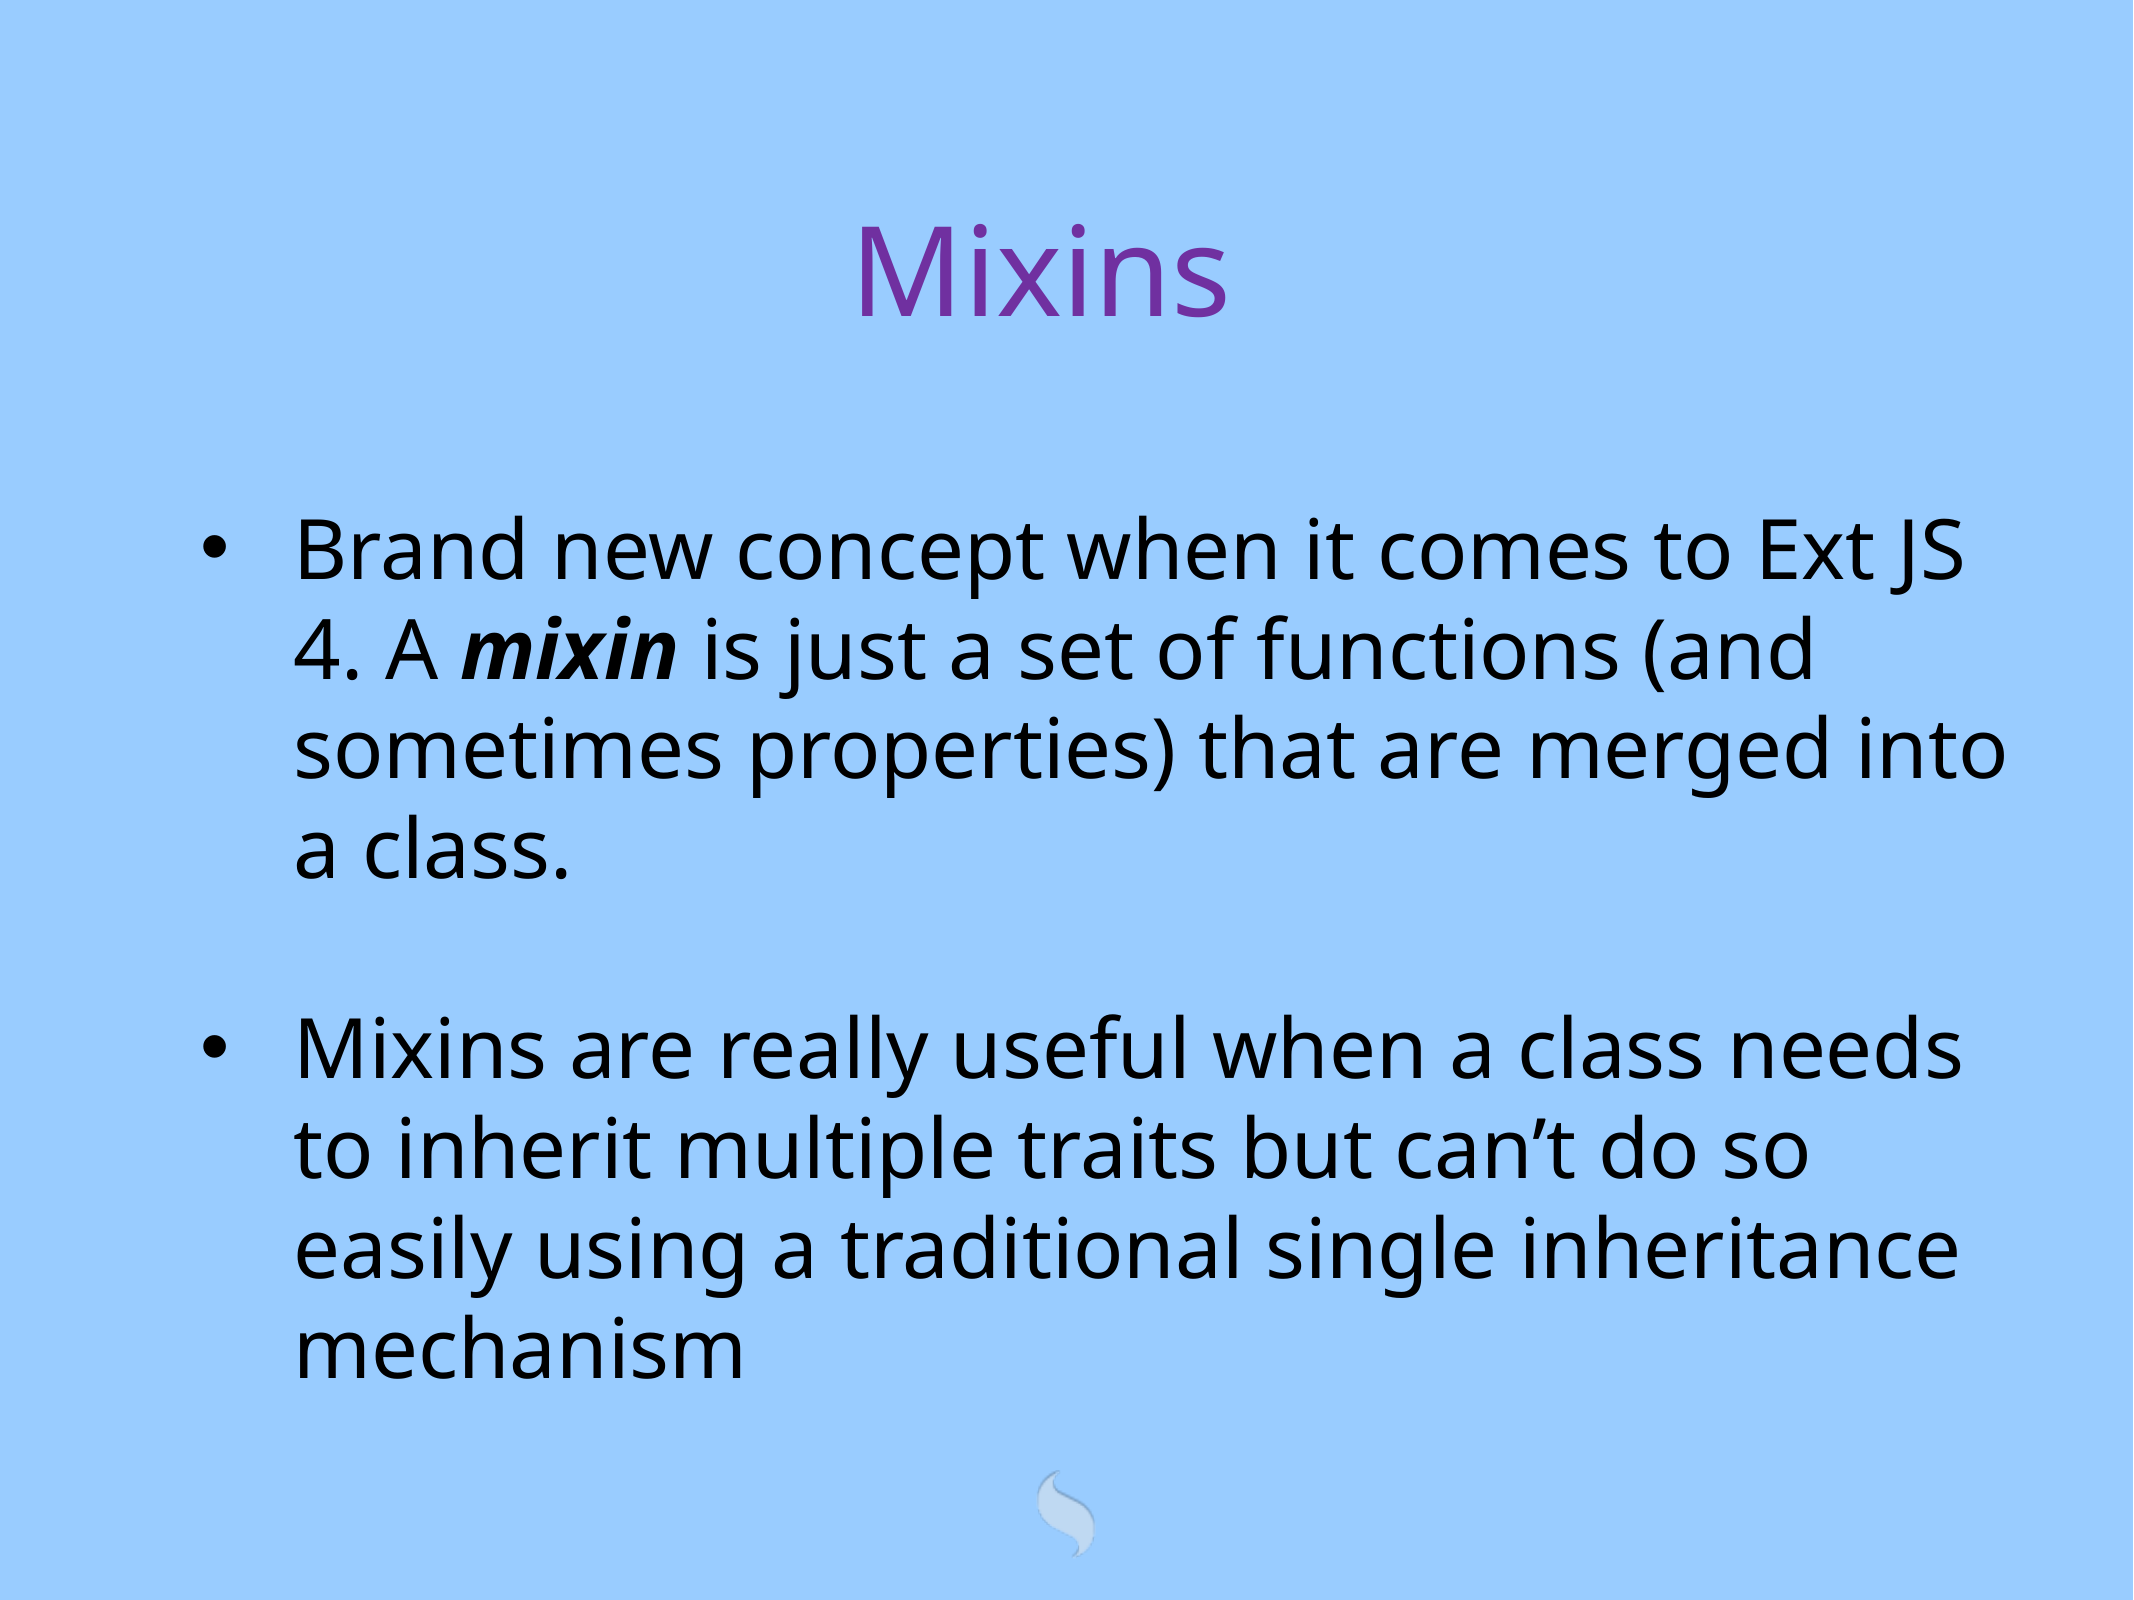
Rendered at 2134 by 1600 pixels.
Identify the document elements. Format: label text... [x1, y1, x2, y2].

text_box Brand new concept when it comes to Ext JS 4. A mixin is just a set of functions (and sometimes properties) that are merged into a class. Mixins are really useful when a class needs to inherit multiple traits but can’t do so easily using a traditional single inheritance mechanism [191, 487, 2030, 1483]
picture [1035, 1483, 1098, 1561]
text_box Mixins [116, 112, 1967, 350]
